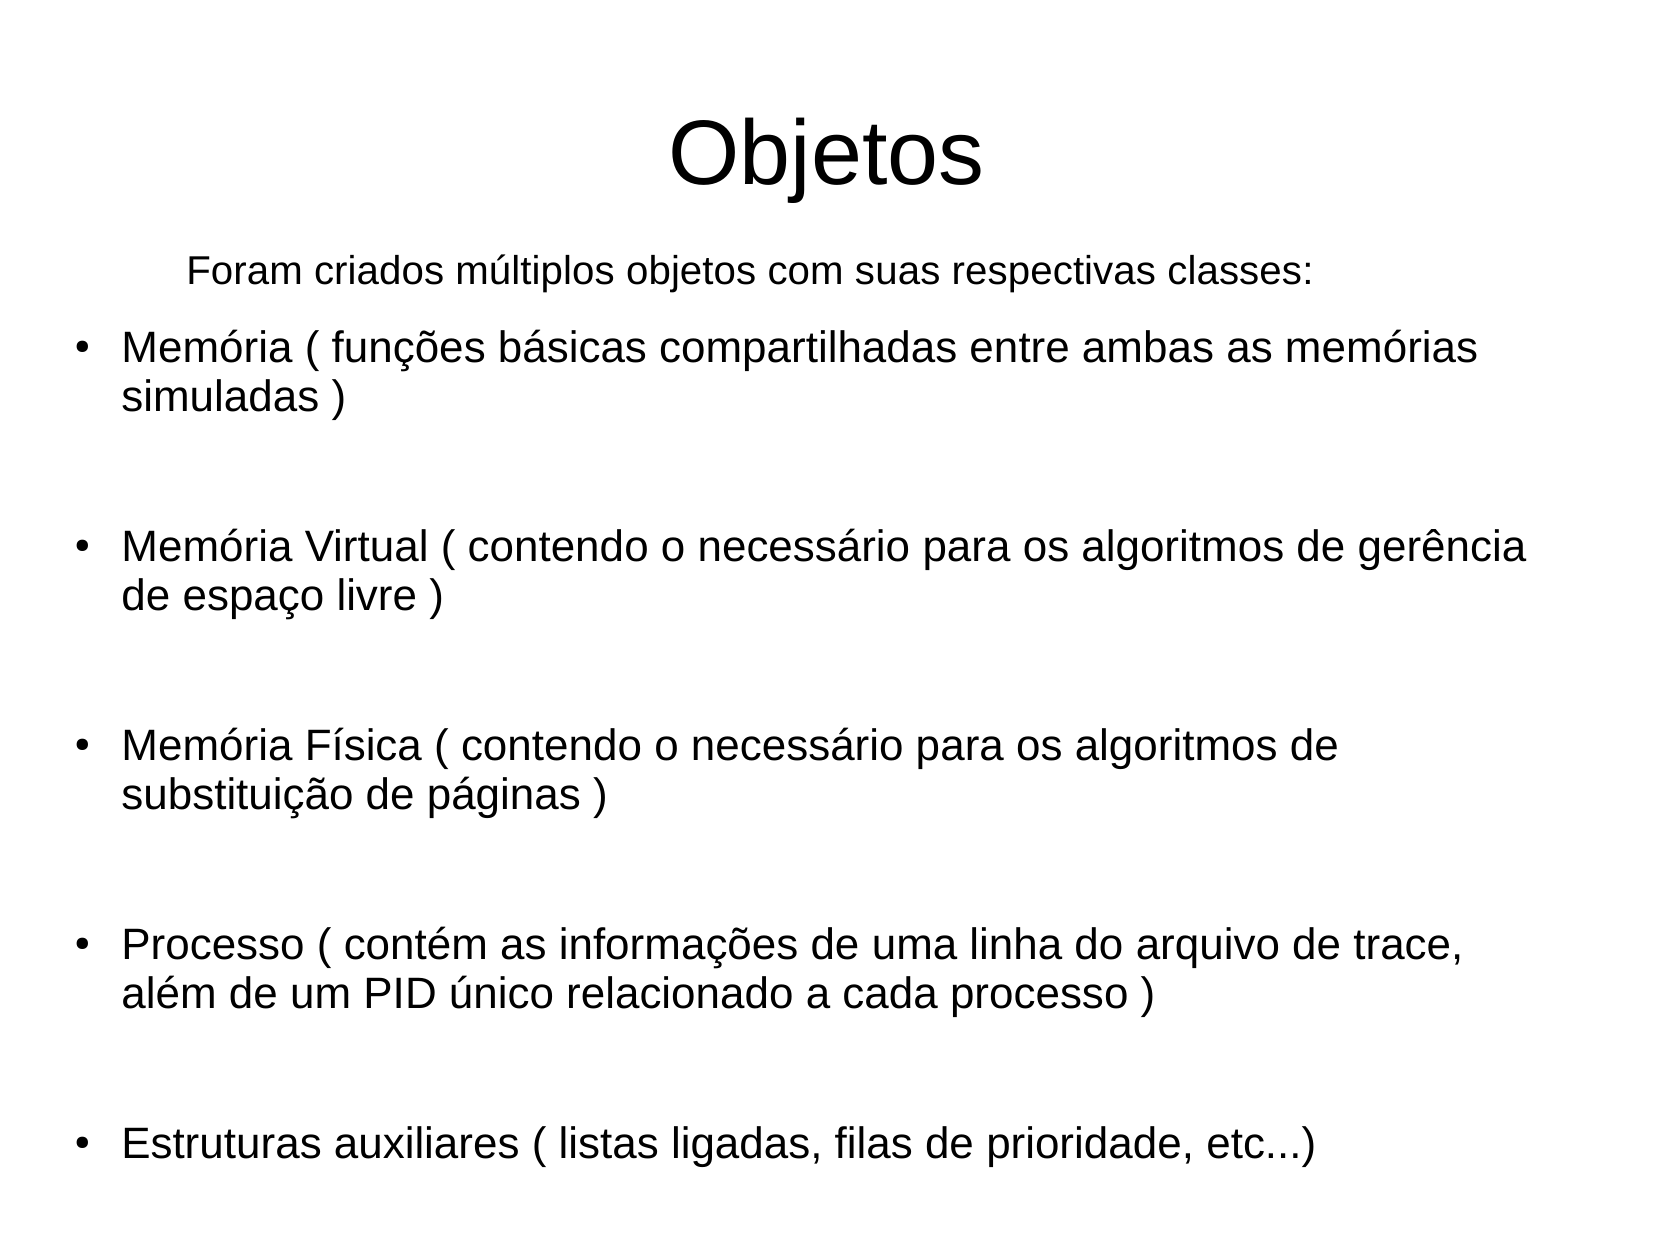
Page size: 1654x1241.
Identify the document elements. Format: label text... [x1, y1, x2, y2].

title Objetos [82, 49, 1571, 231]
list Foram criados múltiplos objetos com suas respectivas classes: Memória ( funções básicas compartilhadas entre ambas as memórias simuladas ) Memória Virtual ( contendo o necessário para os algoritmos de gerência de espaço livre ) Memória Física ( contendo o necessário para os algoritmos de substituição de páginas ) Processo ( contém as informações de uma linha do arquivo de trace, além de um PID único relacionado a cada processo ) Estruturas auxiliares ( listas ligadas, filas de prioridade, etc...) [59, 231, 1571, 1170]
